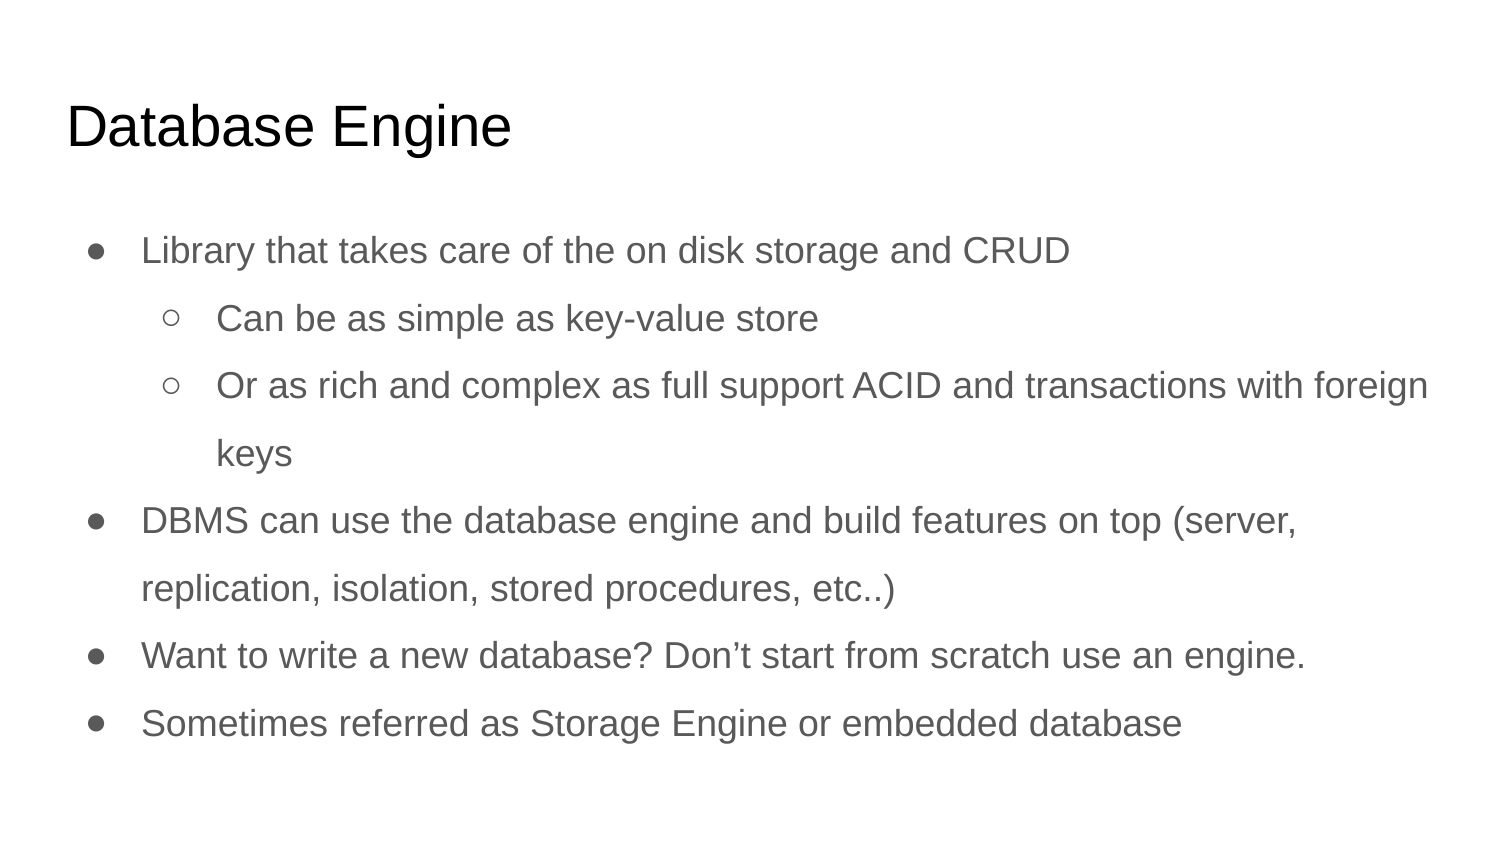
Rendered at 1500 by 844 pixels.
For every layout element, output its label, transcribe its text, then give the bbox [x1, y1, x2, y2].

title Database Engine [51, 72, 1449, 167]
list Library that takes care of the on disk storage and CRUD Can be as simple as key-value store Or as rich and complex as full support ACID and transactions with foreign keys DBMS can use the database engine and build features on top (server, replication, isolation, stored procedures, etc..) Want to write a new database? Don’t start from scratch use an engine. Sometimes referred as Storage Engine or embedded database [51, 189, 1449, 824]
